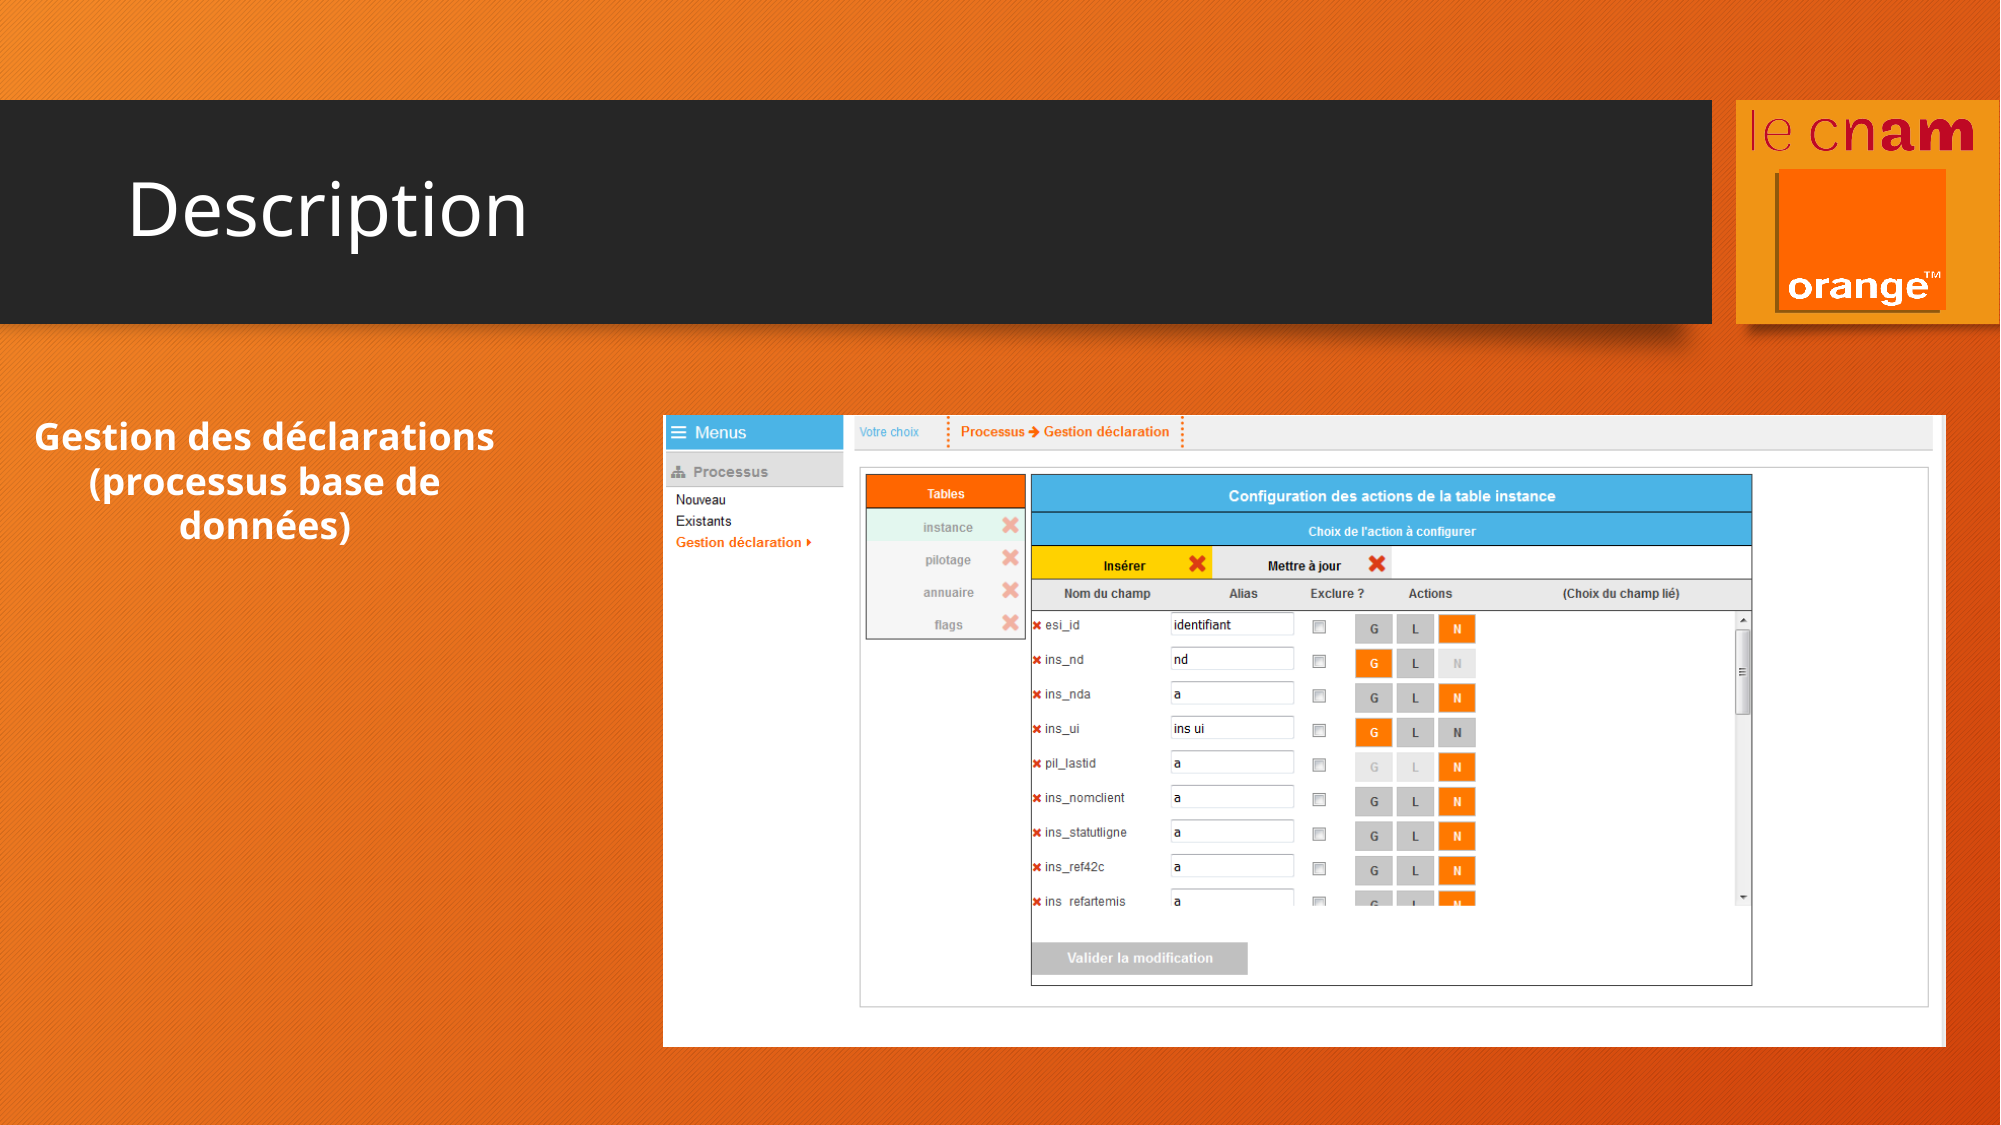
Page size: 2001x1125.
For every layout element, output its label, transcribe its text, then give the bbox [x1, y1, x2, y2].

title Description [111, 123, 1689, 301]
text_box Gestion des déclarations (processus base de données) [19, 404, 547, 602]
picture [1752, 110, 1973, 151]
picture [663, 416, 1946, 1047]
picture [1779, 169, 1946, 310]
